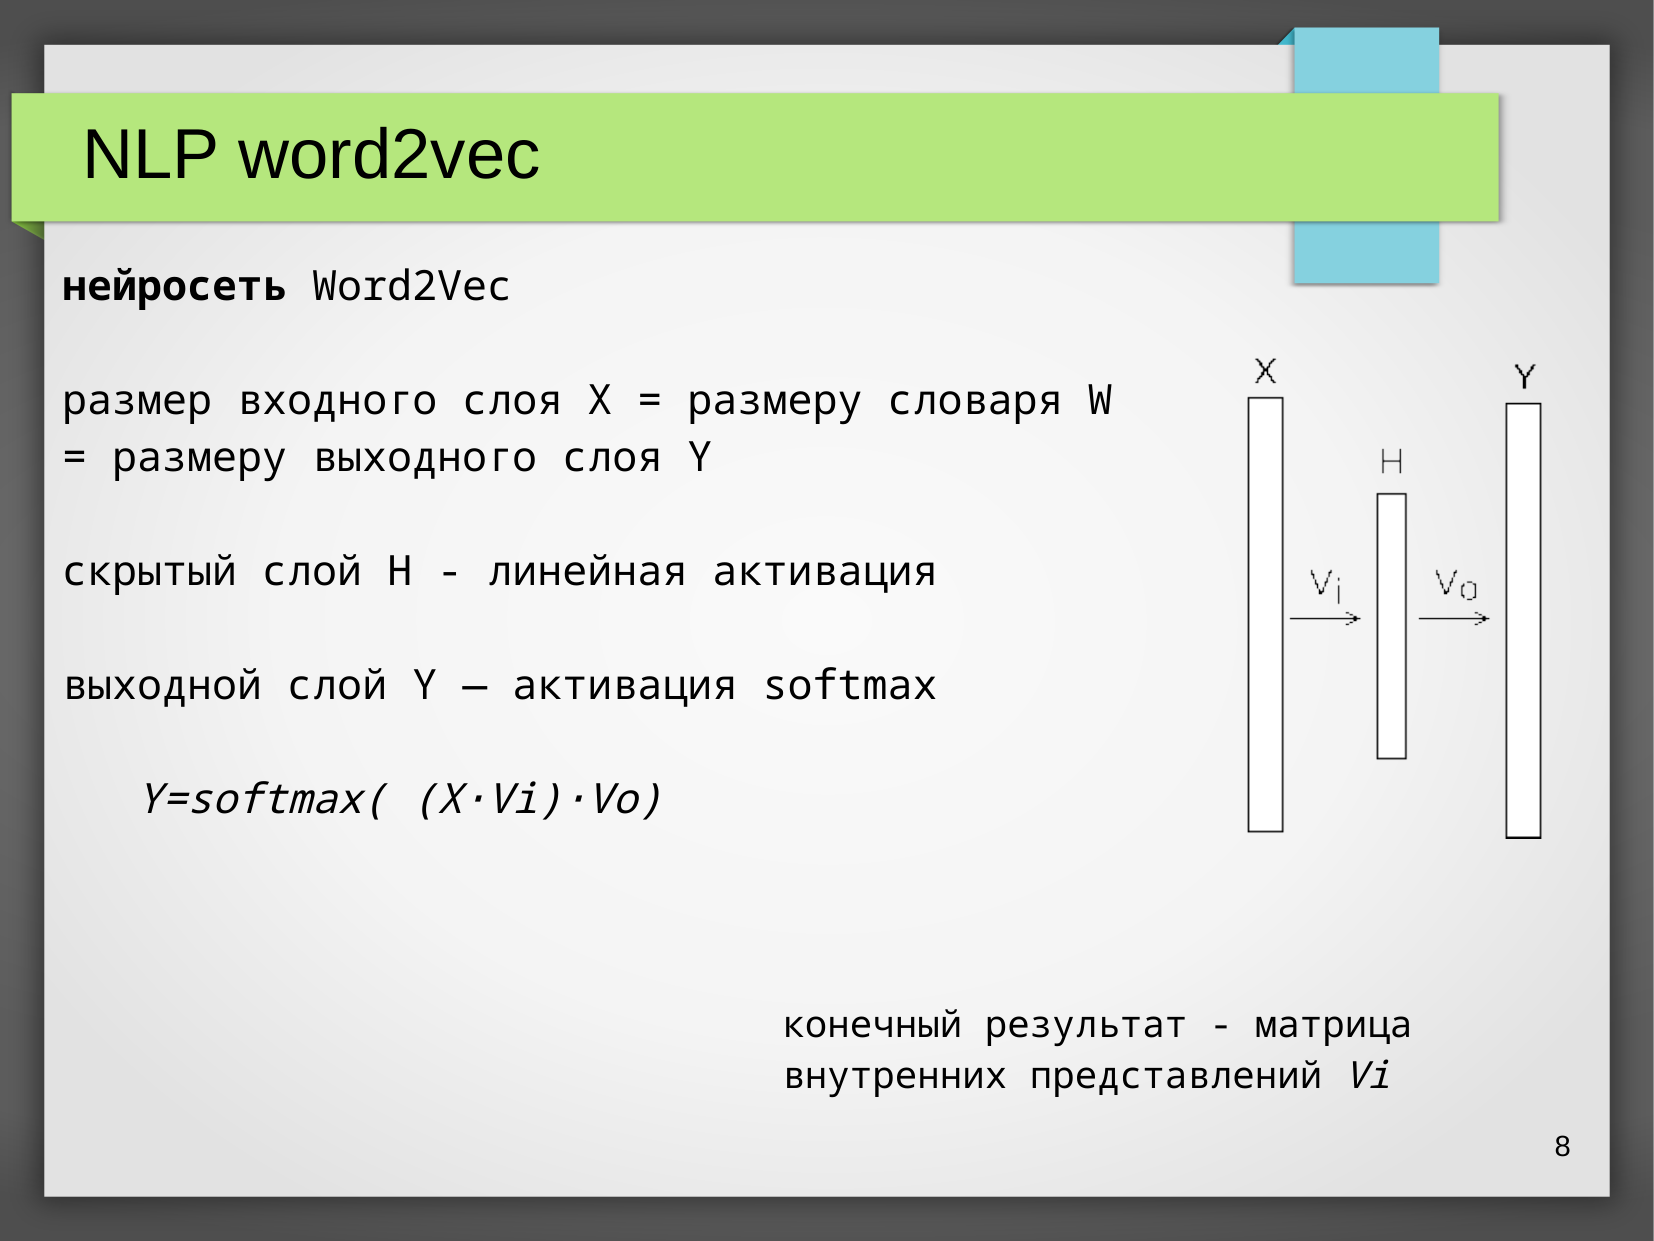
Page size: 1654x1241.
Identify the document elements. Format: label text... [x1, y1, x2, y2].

title NLP word2vec [82, 113, 1406, 194]
picture [0, 0, 1654, 1241]
text_box нейросеть Word2Vec размер входного слоя X = размеру словаря W = размеру выходного слоя Y скрытый слой H - линейная активация выходной слой Y — активация softmax Y=softmax( (X⋅Vi)⋅Vo) [47, 248, 1217, 991]
text_box конечный результат - матрица внутренних представлений Vi [767, 990, 1477, 1147]
